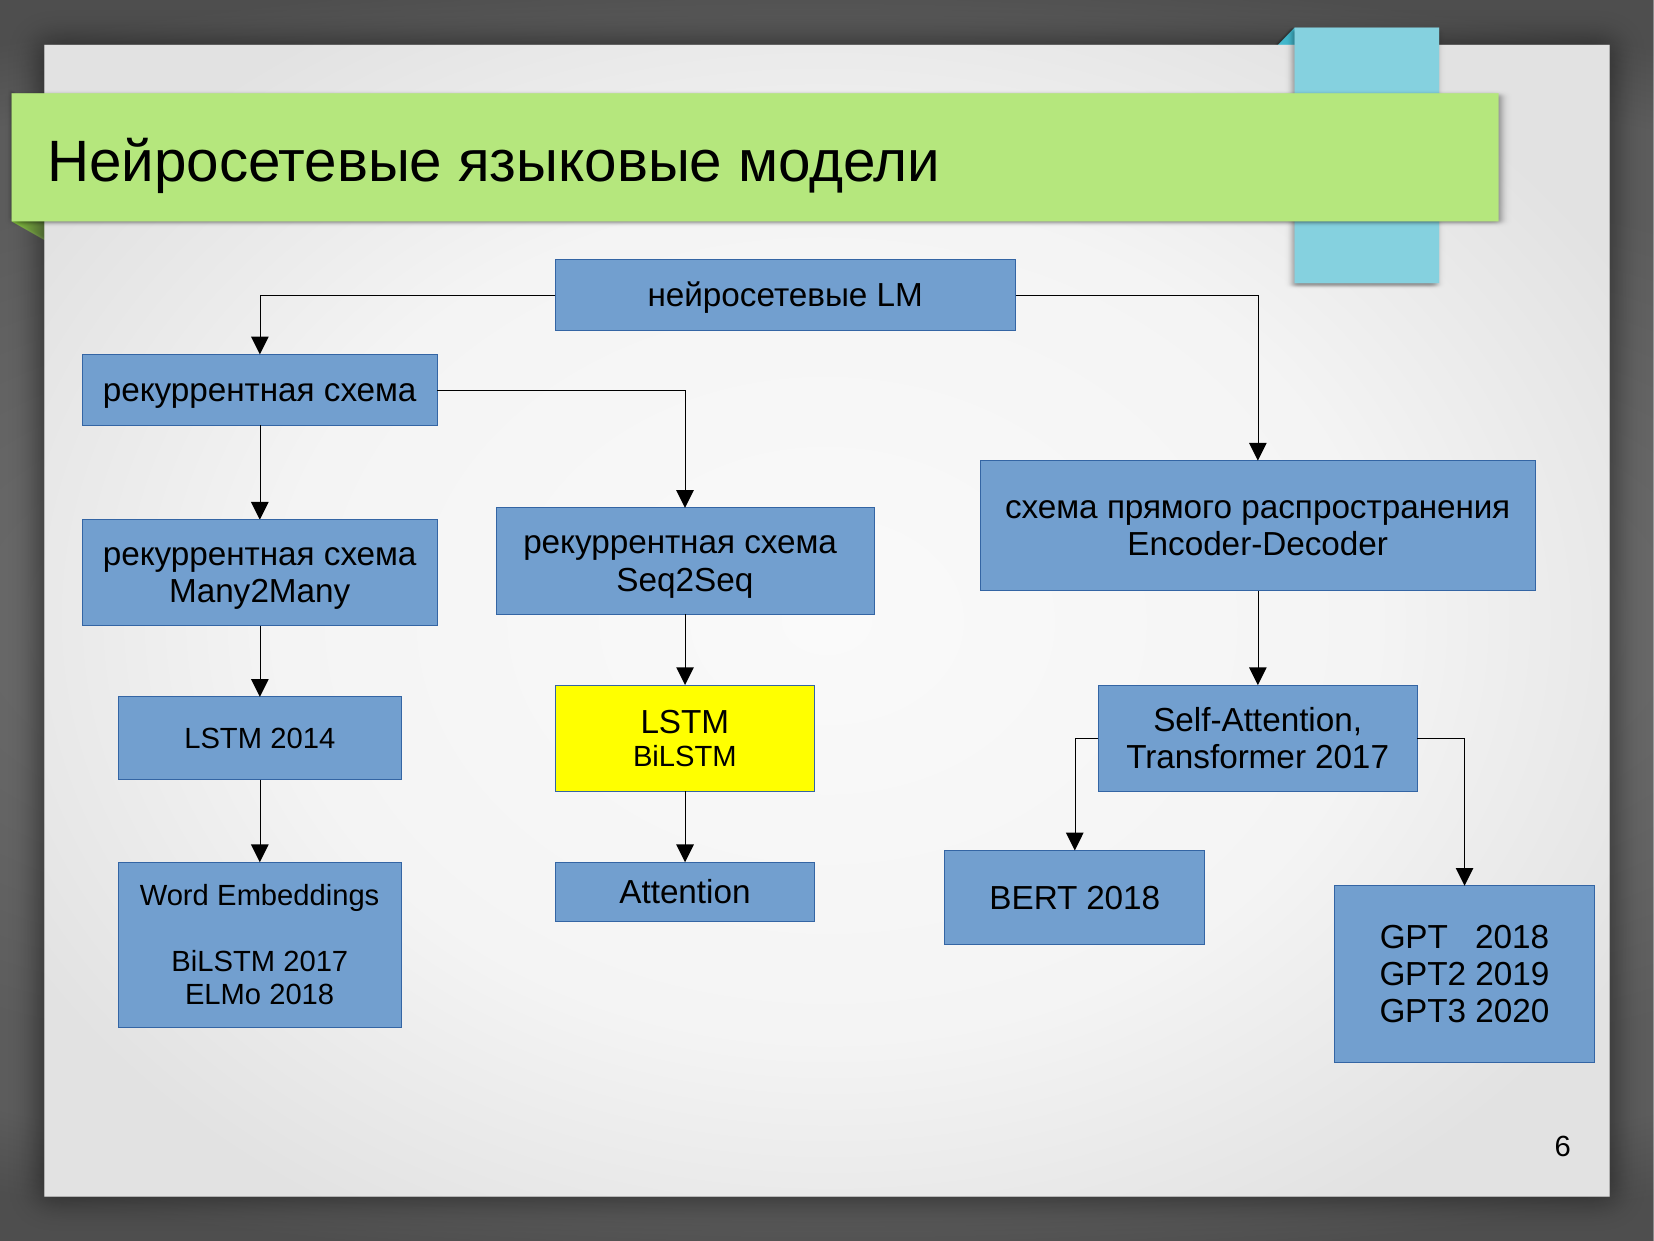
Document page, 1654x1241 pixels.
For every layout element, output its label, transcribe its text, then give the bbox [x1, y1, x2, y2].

text_box BERT 2018 [944, 850, 1205, 945]
text_box рекуррентная схема Seq2Seq [496, 507, 875, 615]
text_box Attention [555, 862, 815, 922]
text_box LSTM BiLSTM [555, 685, 815, 792]
text_box Word Embeddings BiLSTM 2017 ELMo 2018 [118, 862, 402, 1028]
picture [0, 0, 1654, 1241]
text_box LSTM 2014 [118, 696, 402, 780]
text_box рекуррентная схема [82, 354, 438, 426]
text_box Self-Attention, Transformer 2017 [1098, 685, 1418, 792]
text_box схема прямого распространения Encoder-Decoder [980, 460, 1536, 591]
text_box нейросетевые LM [555, 259, 1016, 331]
text_box GPT 2018 GPT2 2019 GPT3 2020 [1334, 885, 1595, 1063]
text_box рекуррентная схема Many2Many [82, 519, 438, 626]
title Нейросетевые языковые модели [47, 121, 1241, 201]
